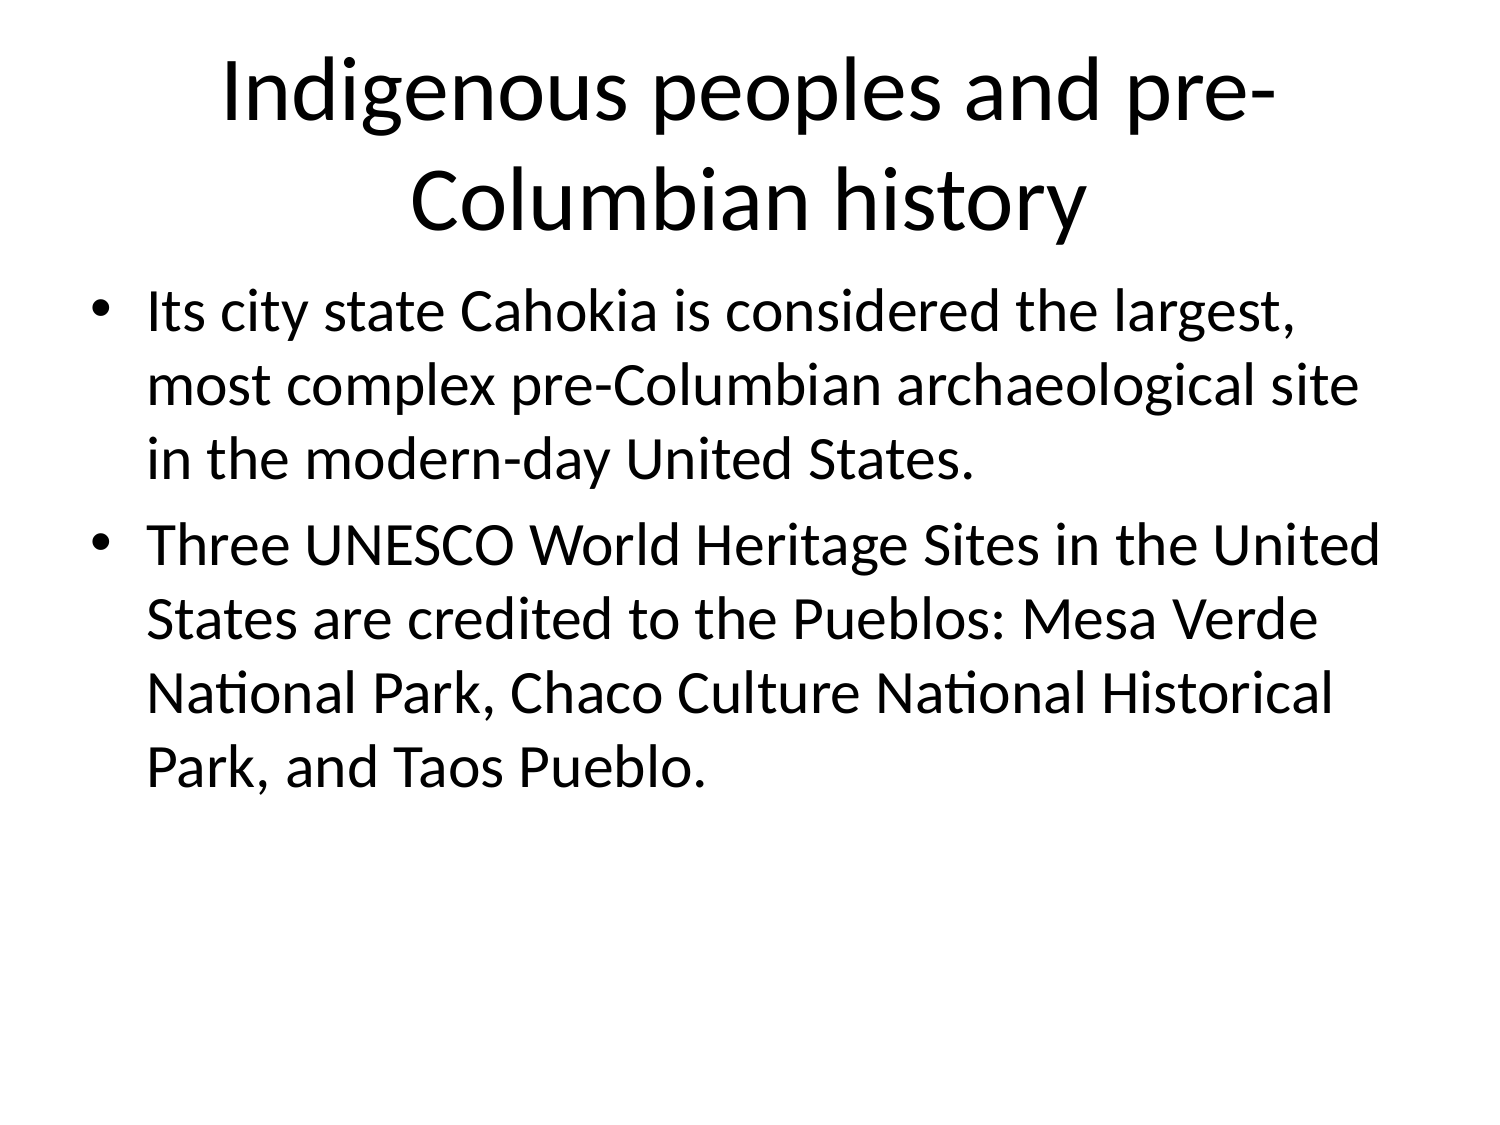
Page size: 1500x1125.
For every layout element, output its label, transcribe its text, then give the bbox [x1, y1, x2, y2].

list Its city state Cahokia is considered the largest, most complex pre-Columbian archaeological site in the modern-day United States. Three UNESCO World Heritage Sites in the United States are credited to the Pueblos: Mesa Verde National Park, Chaco Culture National Historical Park, and Taos Pueblo. [75, 262, 1425, 1005]
title Indigenous peoples and pre-Columbian history [75, 45, 1425, 233]
